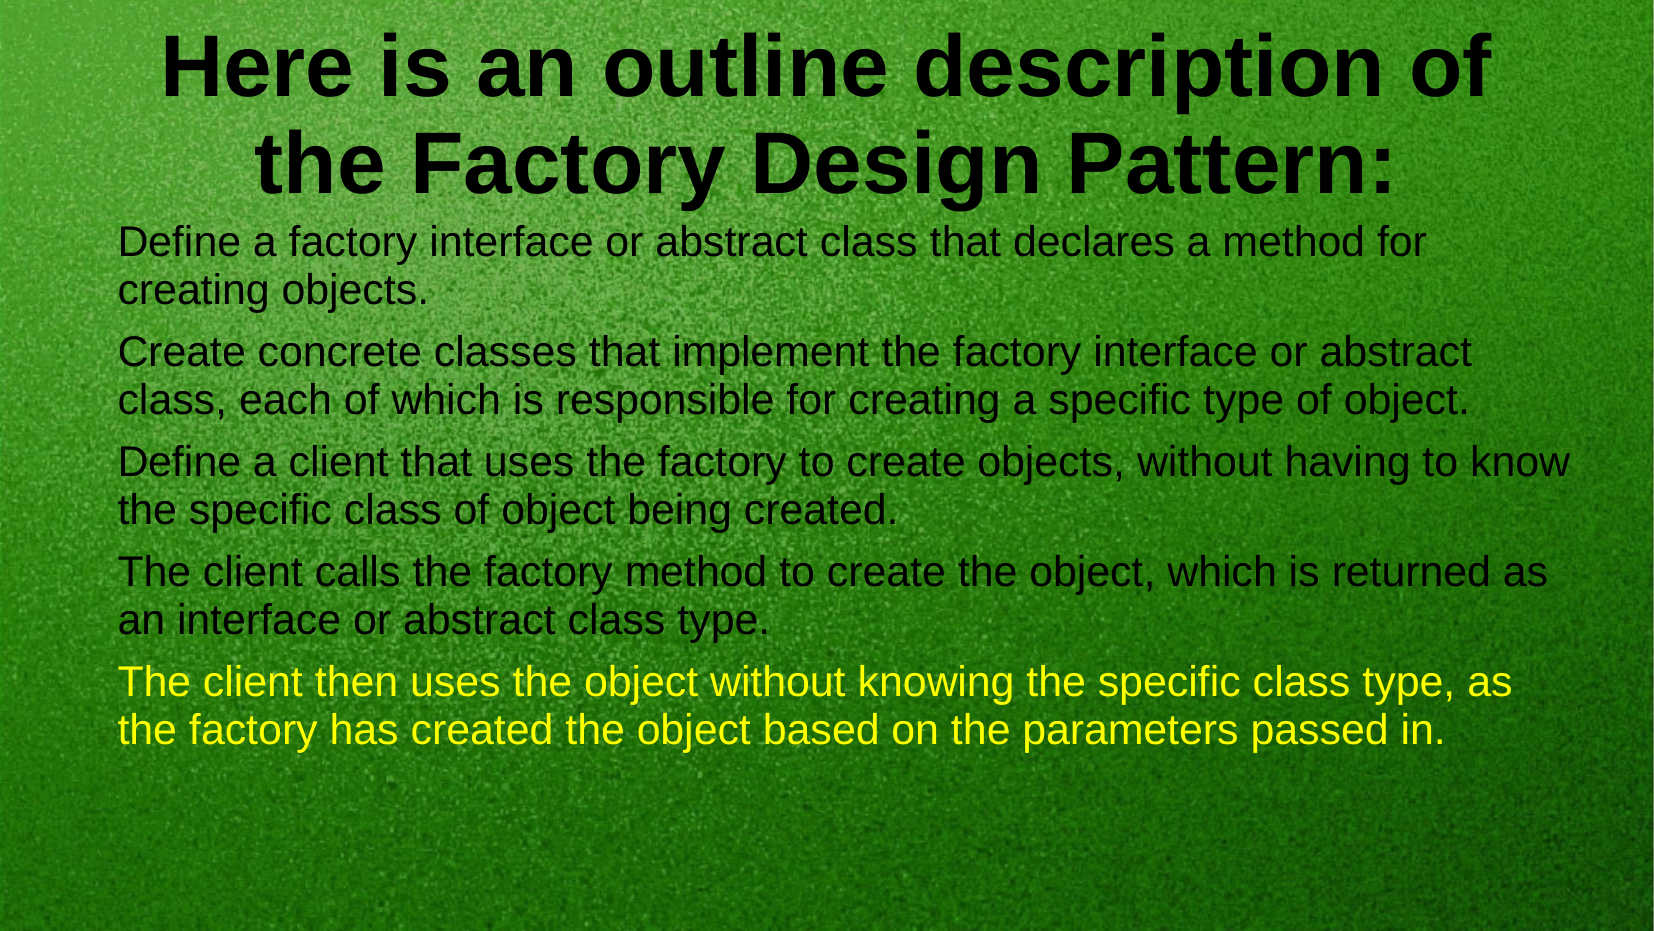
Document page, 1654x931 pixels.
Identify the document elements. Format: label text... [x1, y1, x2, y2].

picture [0, 0, 1654, 931]
list Define a factory interface or abstract class that declares a method for creating objects. Create concrete classes that implement the factory interface or abstract class, each of which is responsible for creating a specific type of object. Define a client that uses the factory to create objects, without having to know the specific class of object being created. The client calls the factory method to create the object, which is returned as an interface or abstract class type. The client then uses the object without knowing the specific class type, as the factory has created the object based on the parameters passed in. [82, 217, 1571, 758]
title Here is an outline description of the Factory Design Pattern: [82, 16, 1571, 213]
